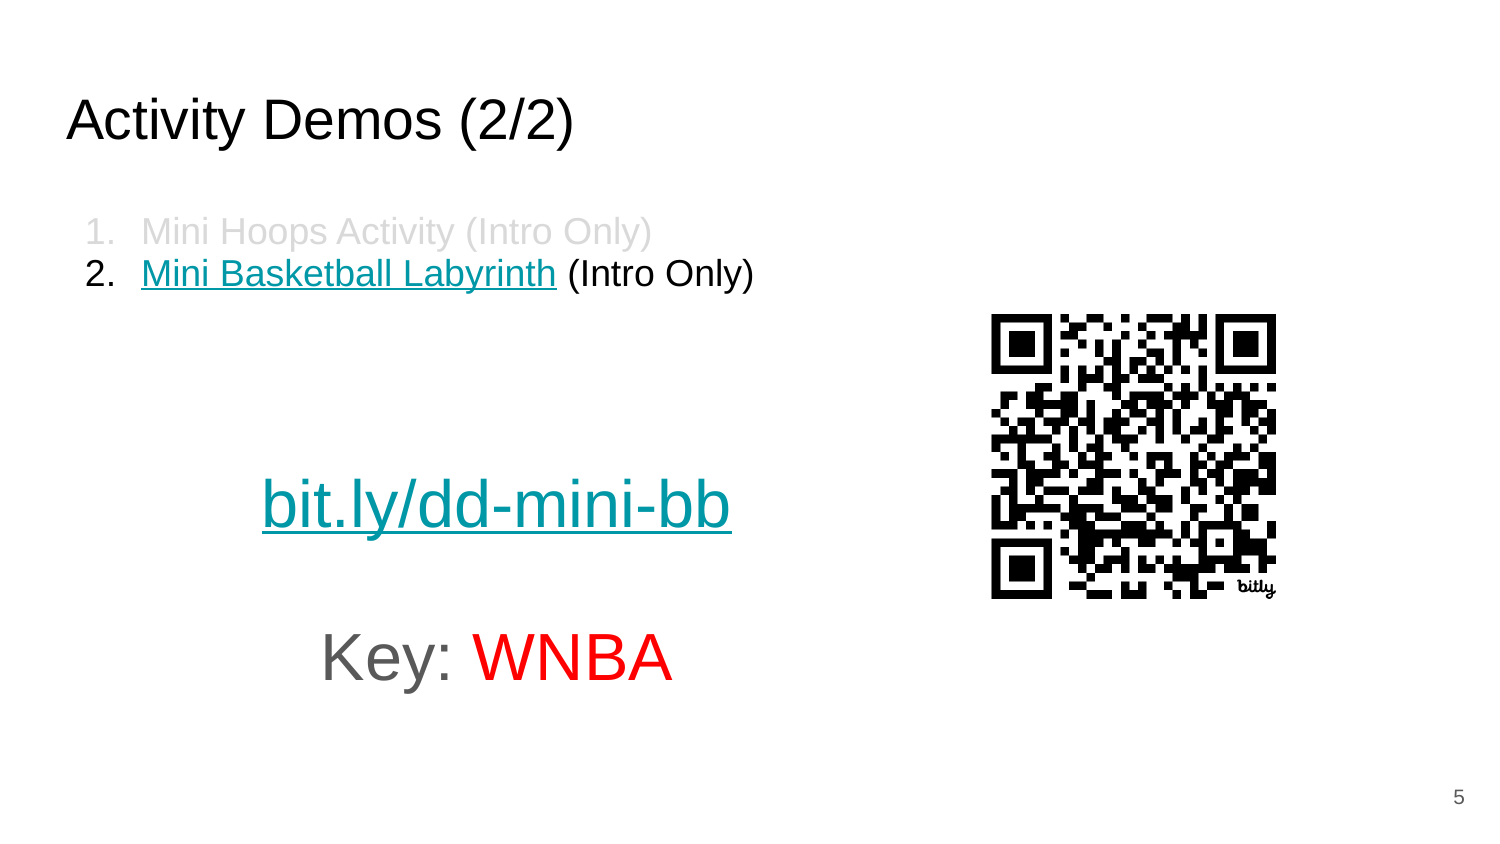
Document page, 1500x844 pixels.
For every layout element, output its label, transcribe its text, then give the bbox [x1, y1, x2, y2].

slide_number <number> [1389, 764, 1480, 830]
picture [957, 279, 1310, 633]
title Activity Demos (2/2) [51, 72, 1449, 167]
list Mini Hoops Activity (Intro Only) Mini Basketball Labyrinth (Intro Only) [51, 189, 1449, 750]
list bit.ly/dd-mini-bb Key: WNBA [208, 461, 786, 545]
